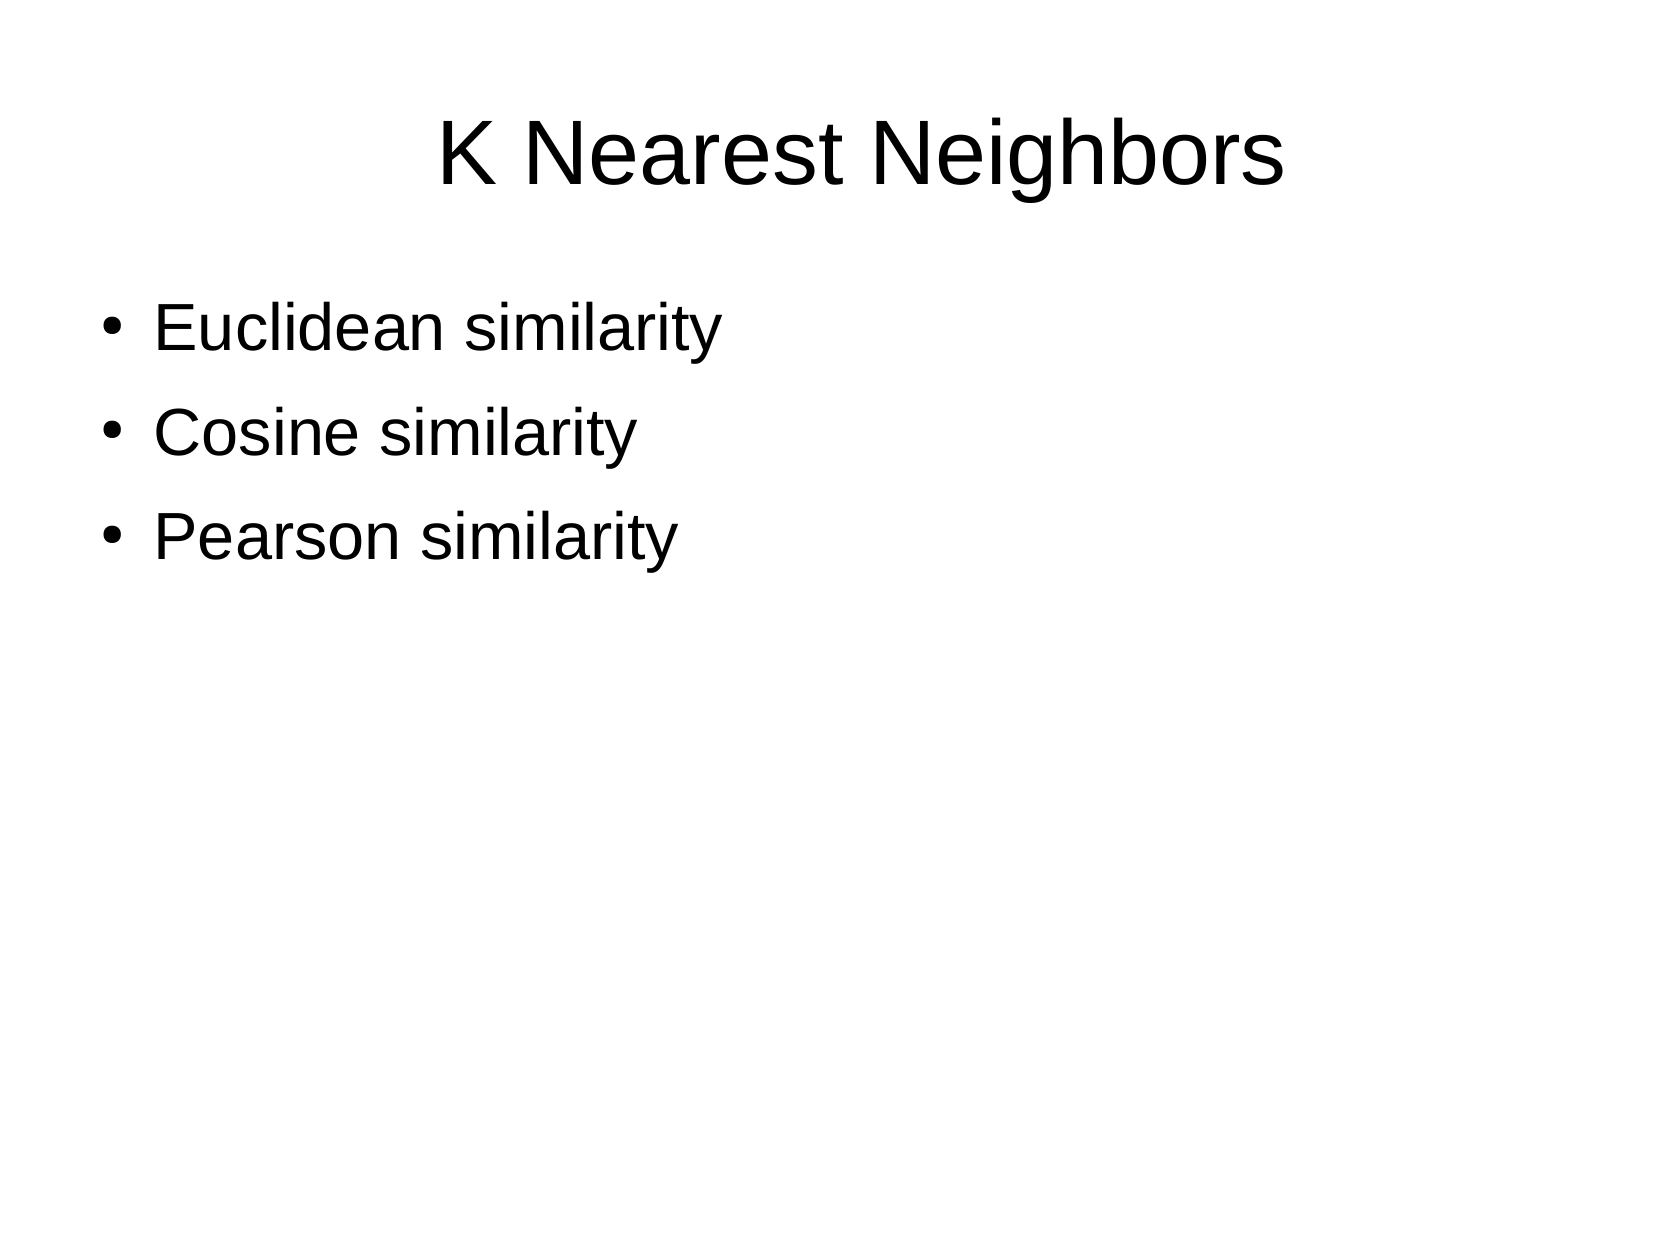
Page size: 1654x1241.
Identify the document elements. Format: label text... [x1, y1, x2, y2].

title K Nearest Neighbors [82, 49, 1571, 257]
list Euclidean similarity Cosine similarity Pearson similarity [82, 290, 1571, 1010]
